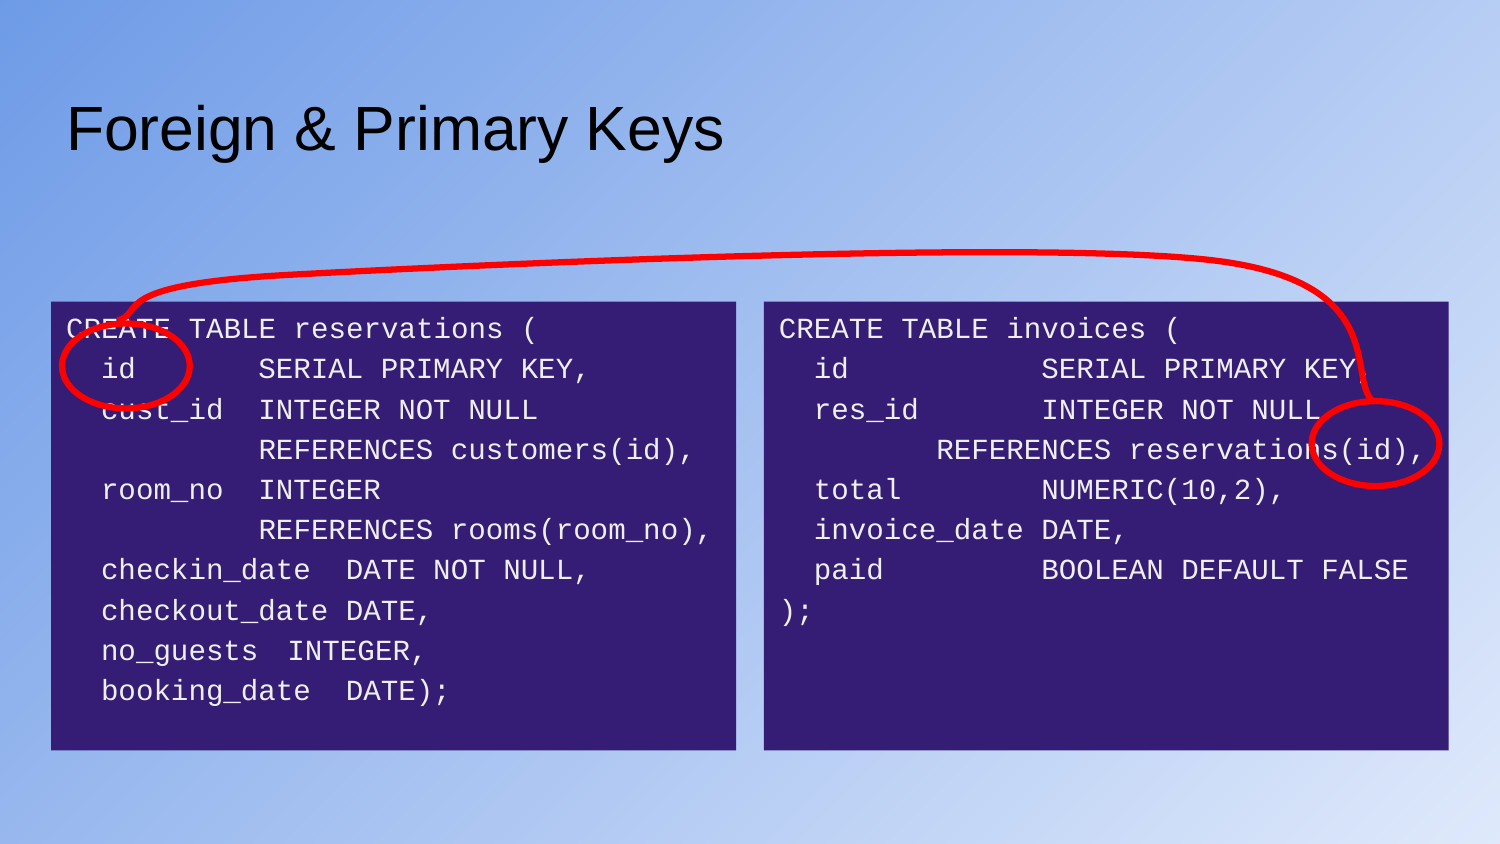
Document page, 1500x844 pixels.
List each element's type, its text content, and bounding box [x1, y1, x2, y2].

text_box CREATE TABLE invoices ( id SERIAL PRIMARY KEY, res_id INTEGER NOT NULL REFERENCES reservations(id), total NUMERIC(10,2), invoice_date DATE, paid BOOLEAN DEFAULT FALSE ); [1317, 405, 1436, 464]
title Foreign & Primary Keys [51, 72, 1449, 167]
text_box CREATE TABLE reservations ( id SERIAL PRIMARY KEY, cust_id INTEGER NOT NULL REFERENCES customers(id), room_no INTEGER REFERENCES rooms(room_no), checkin_date DATE NOT NULL, checkout_date DATE, no_guests INTEGER, booking_date DATE); [51, 301, 737, 751]
list [149, 256, 1321, 750]
text_box CREATE TABLE invoices ( id SERIAL PRIMARY KEY, res_id INTEGER NOT NULL REFERENCES reservations(id), total NUMERIC(10,2), invoice_date DATE, paid BOOLEAN DEFAULT FALSE ); [763, 301, 1449, 751]
list [51, 189, 1449, 301]
